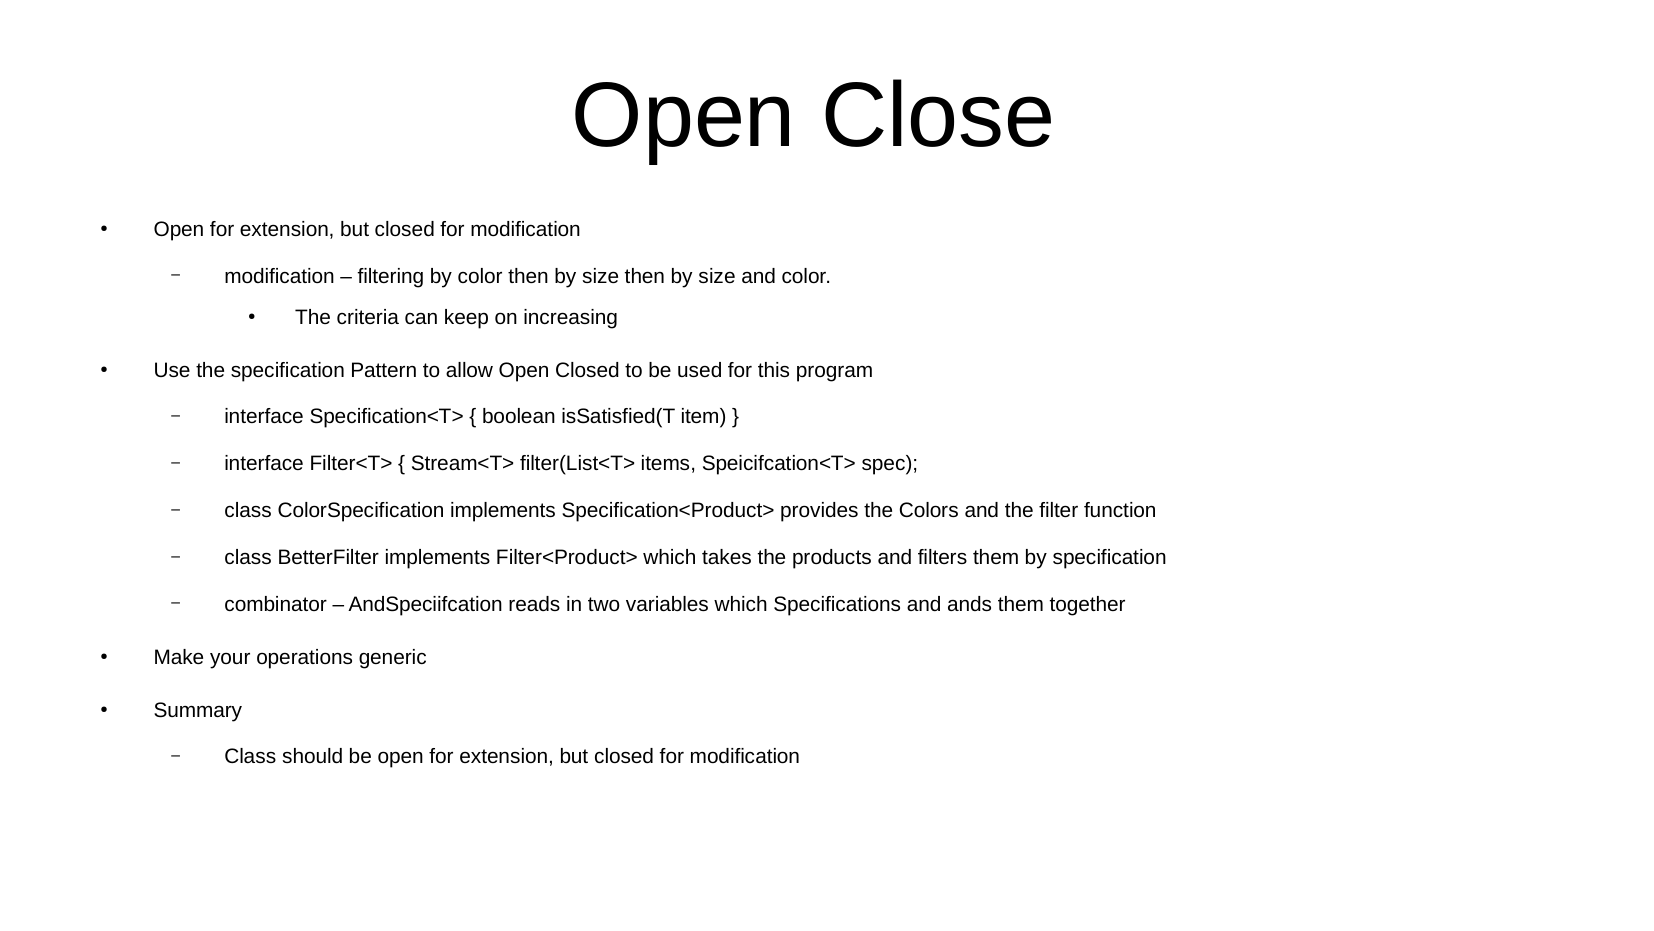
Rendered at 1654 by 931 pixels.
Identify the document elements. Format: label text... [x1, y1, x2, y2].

list Open for extension, but closed for modification modification – filtering by color then by size then by size and color. The criteria can keep on increasing Use the specification Pattern to allow Open Closed to be used for this program interface Specification<T> { boolean isSatisfied(T item) } interface Filter<T> { Stream<T> filter(List<T> items, Speicifcation<T> spec); class ColorSpecification implements Specification<Product> provides the Colors and the filter function class BetterFilter implements Filter<Product> which takes the products and filters them by specification combinator – AndSpeciifcation reads in two variables which Specifications and ands them together Make your operations generic Summary Class should be open for extension, but closed for modification [82, 217, 1606, 886]
title Open Close [82, 37, 1571, 193]
